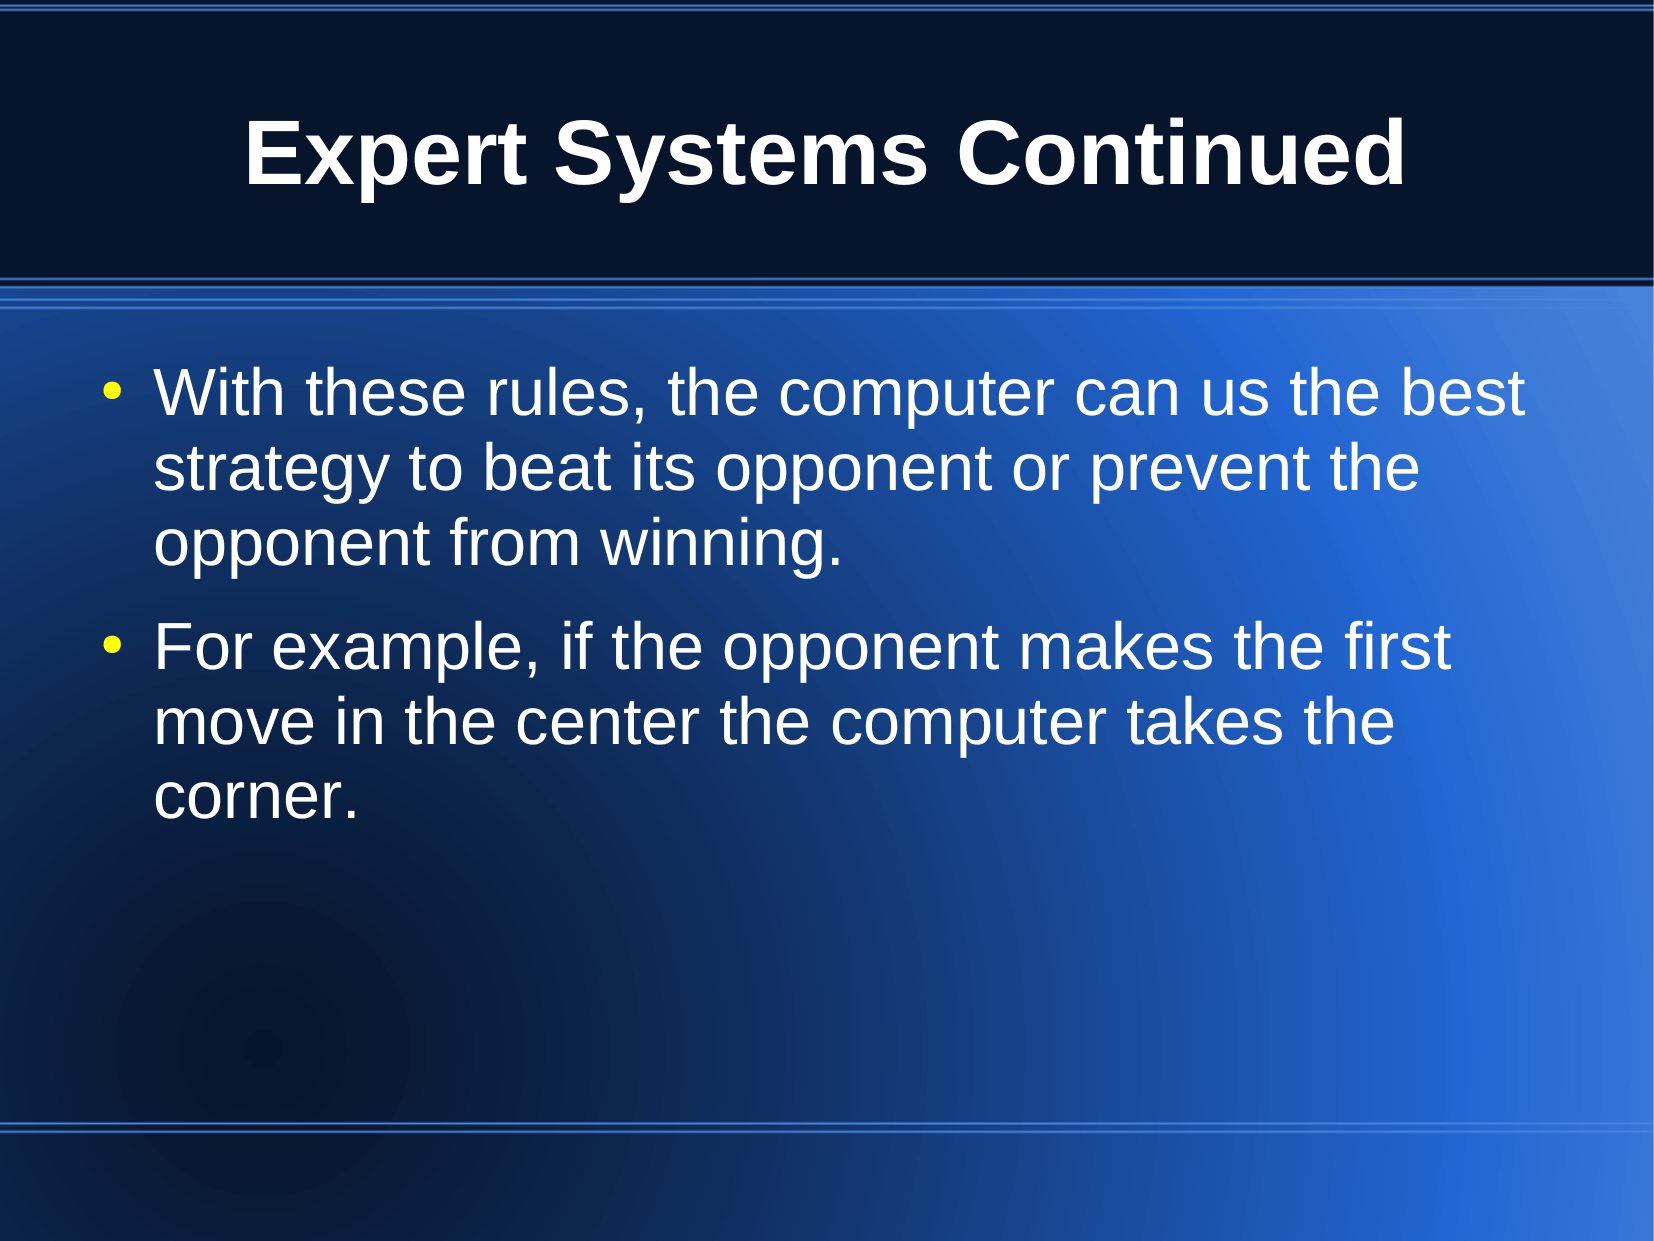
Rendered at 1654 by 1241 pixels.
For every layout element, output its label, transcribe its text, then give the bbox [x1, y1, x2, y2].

title Expert Systems Continued [82, 49, 1571, 257]
list With these rules, the computer can us the best strategy to beat its opponent or prevent the opponent from winning. For example, if the opponent makes the first move in the center the computer takes the corner. [82, 355, 1571, 1058]
picture [0, 0, 1654, 1241]
